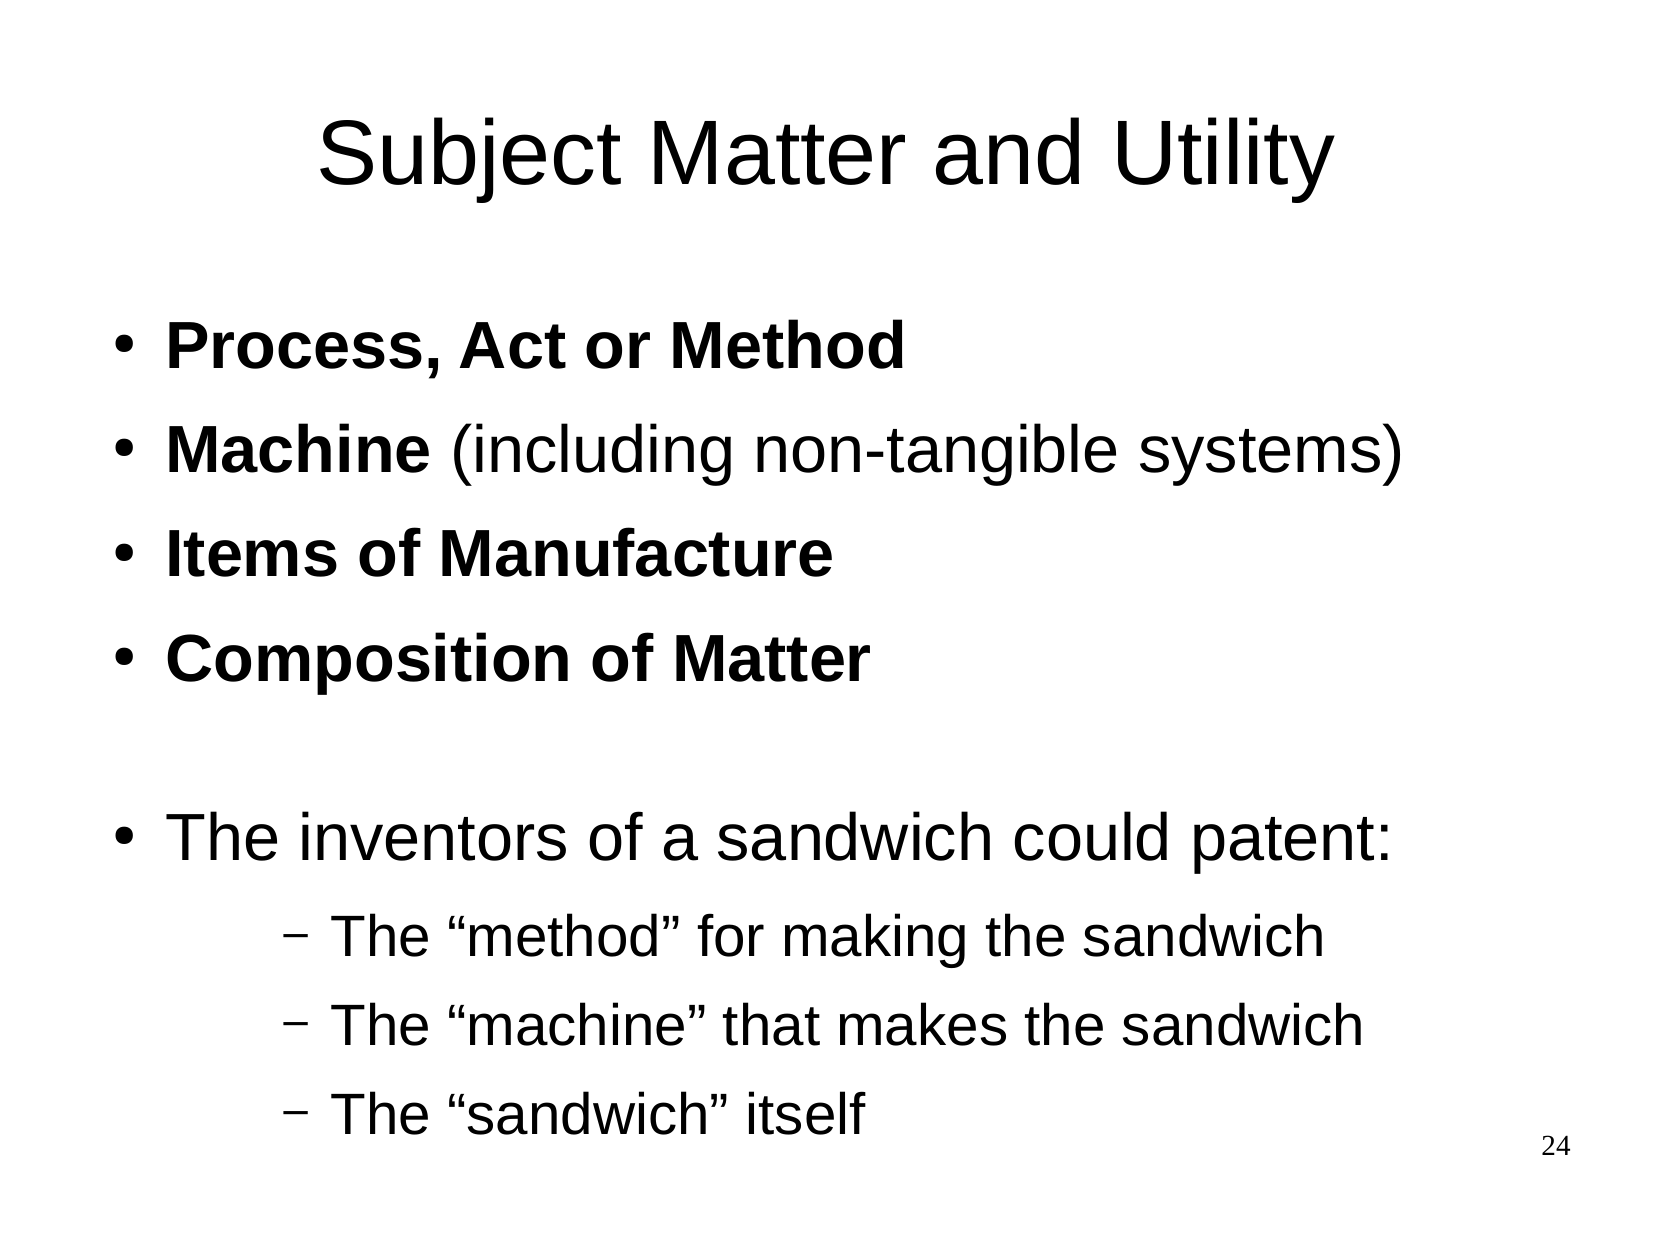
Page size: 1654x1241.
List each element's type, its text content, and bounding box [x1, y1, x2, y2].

list Process, Act or Method Machine (including non-tangible systems) Items of Manufacture Composition of Matter The inventors of a sandwich could patent: The “method” for making the sandwich The “machine” that makes the sandwich The “sandwich” itself [94, 307, 1583, 1147]
title Subject Matter and Utility [82, 56, 1571, 250]
